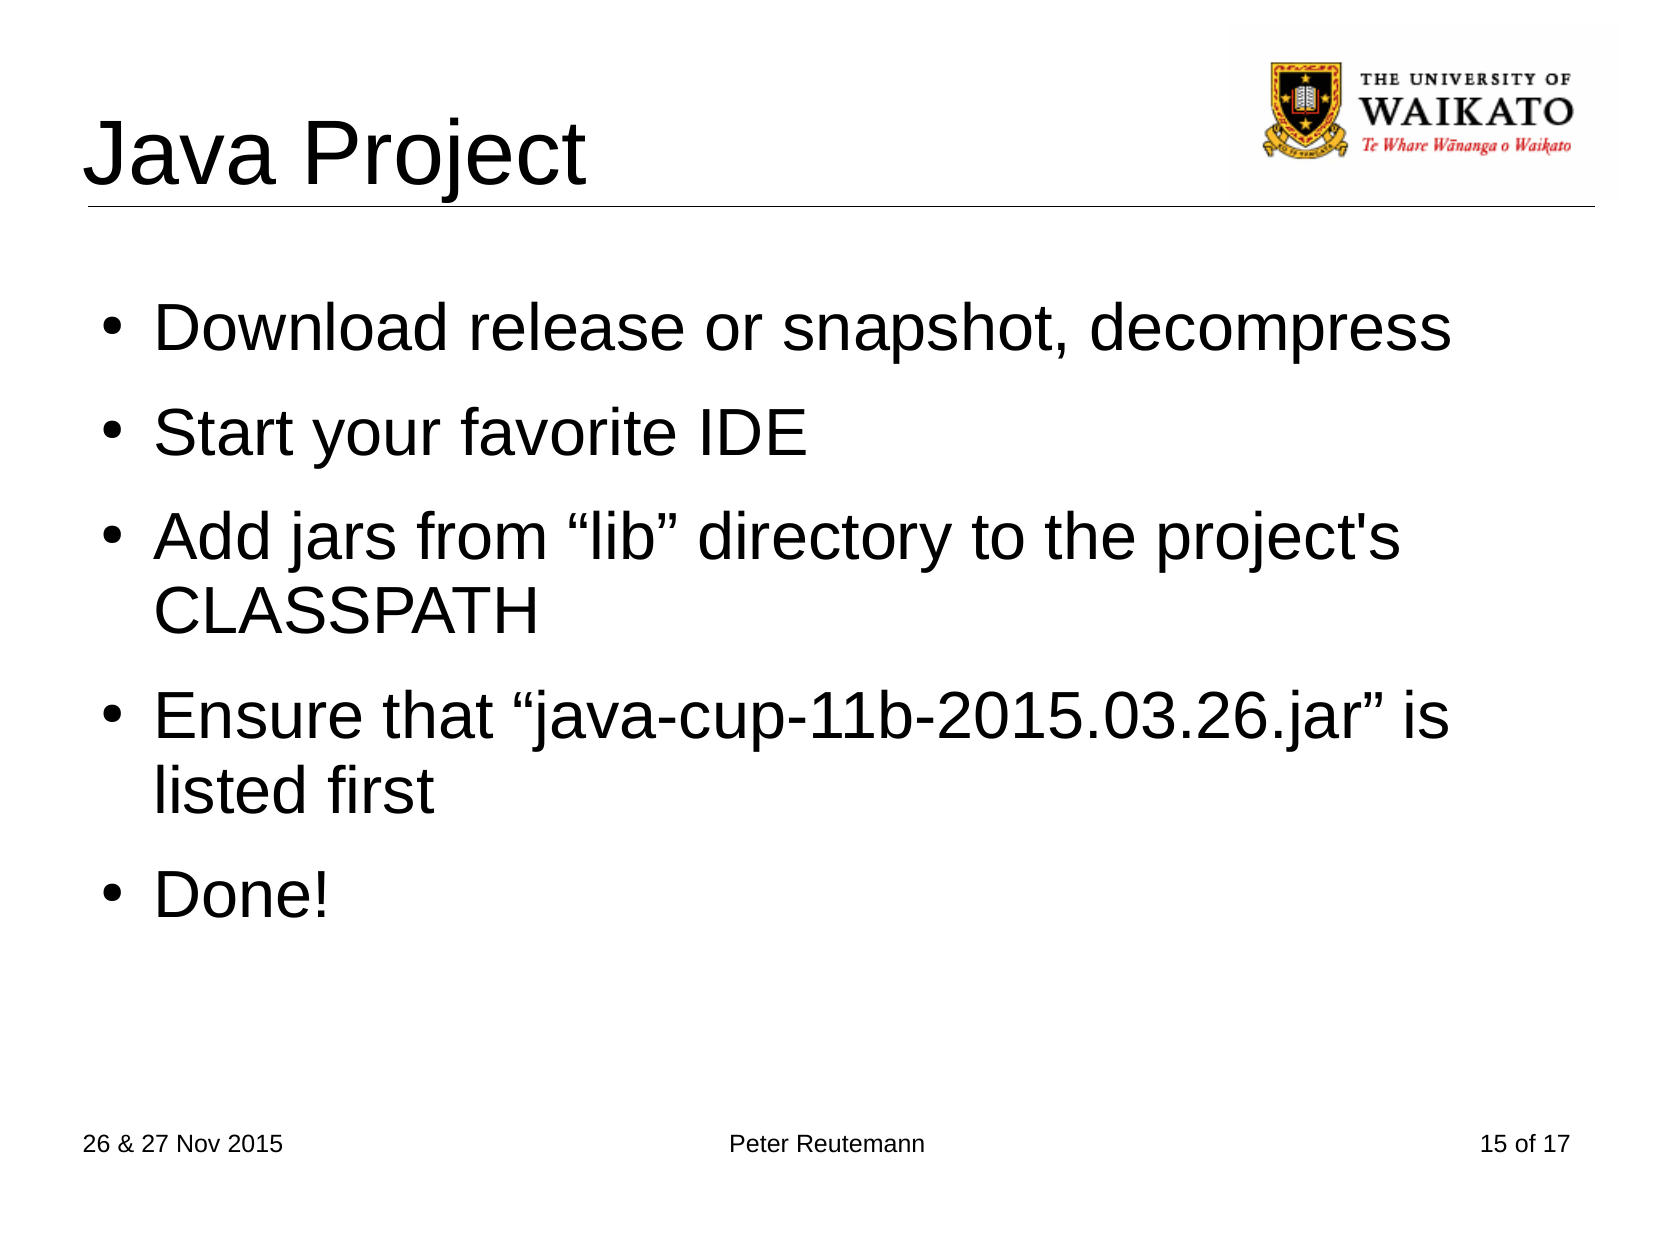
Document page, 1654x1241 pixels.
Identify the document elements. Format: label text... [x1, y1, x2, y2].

picture [1228, 24, 1619, 201]
list Download release or snapshot, decompress Start your favorite IDE Add jars from “lib” directory to the project's CLASSPATH Ensure that “java-cup-11b-2015.03.26.jar” is listed first Done! [82, 290, 1571, 1010]
title Java Project [82, 49, 1571, 257]
